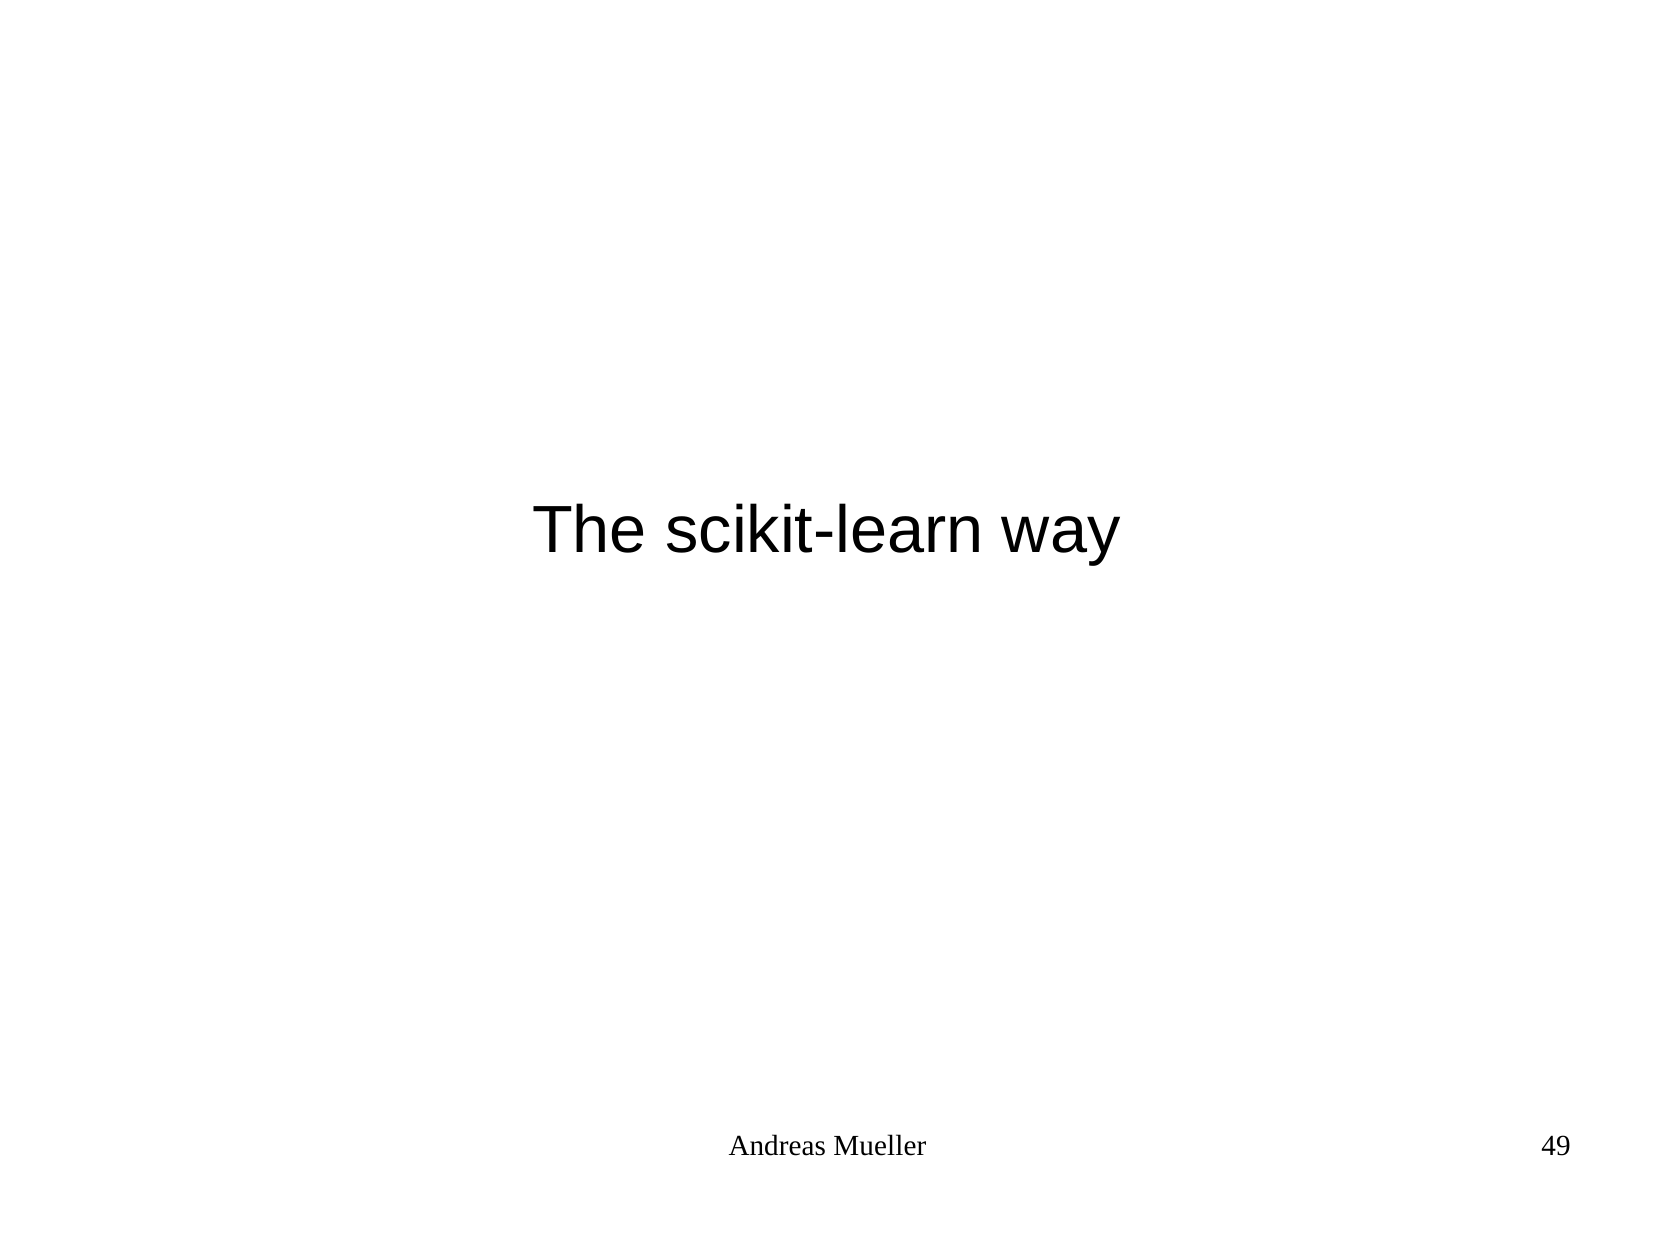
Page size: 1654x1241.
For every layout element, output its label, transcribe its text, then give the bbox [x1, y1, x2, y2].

subtitle The scikit-learn way [82, 49, 1571, 1010]
